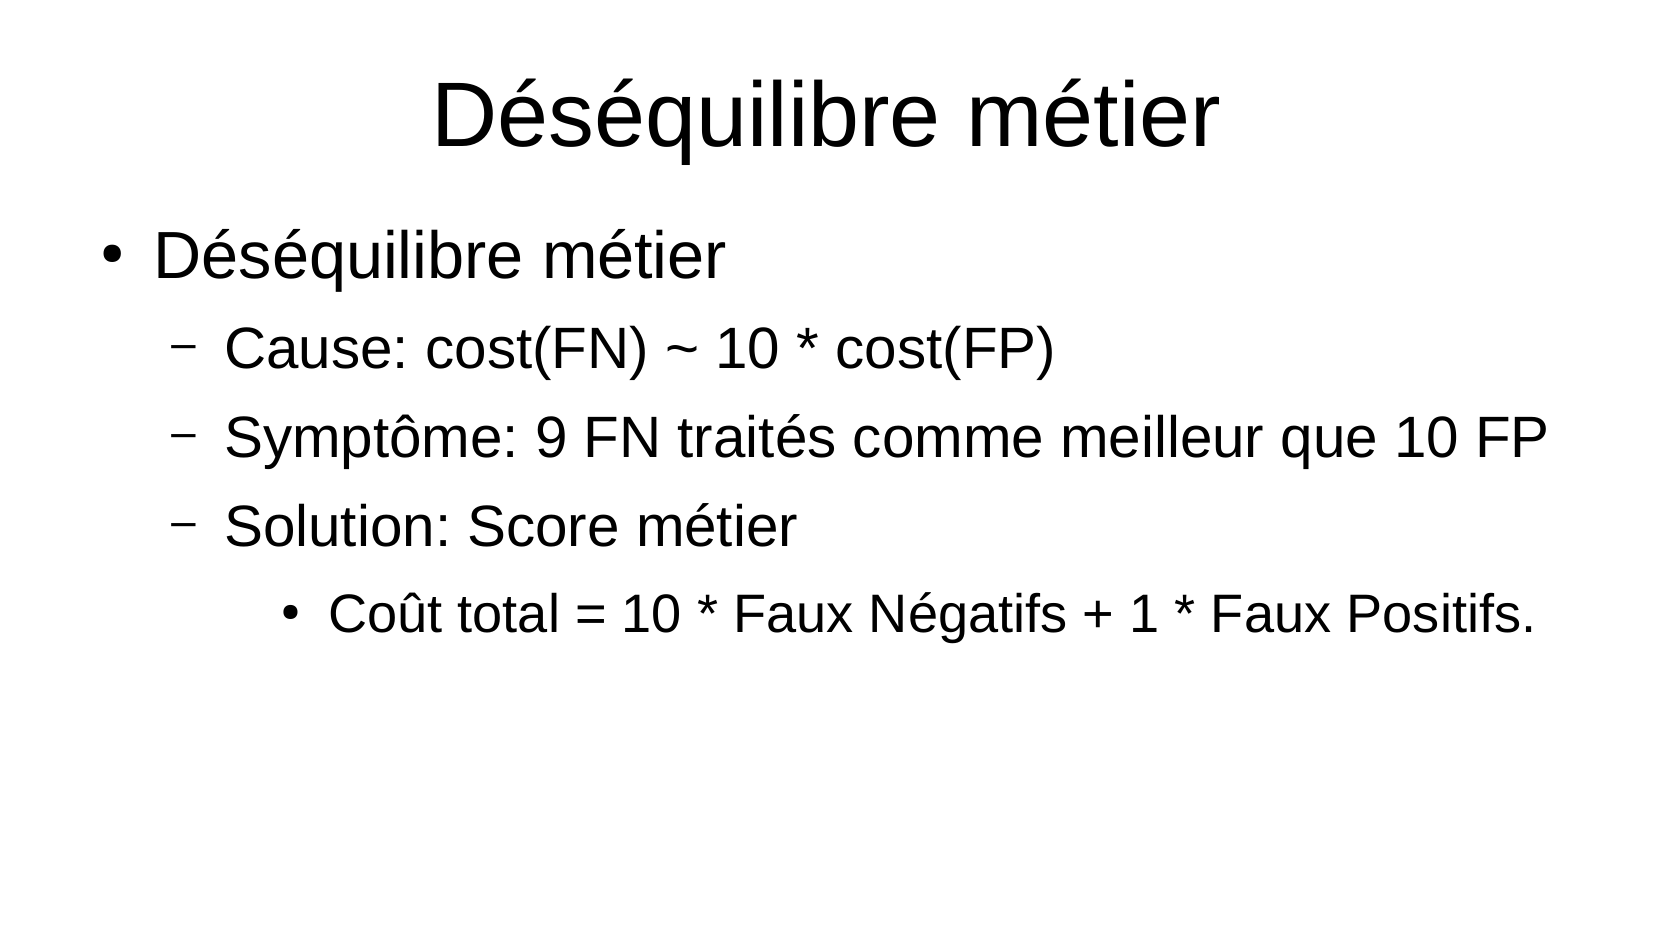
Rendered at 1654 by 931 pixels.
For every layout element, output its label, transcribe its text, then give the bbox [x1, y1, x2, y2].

list Déséquilibre métier Cause: cost(FN) ~ 10 * cost(FP) Symptôme: 9 FN traités comme meilleur que 10 FP Solution: Score métier Coût total = 10 * Faux Négatifs + 1 * Faux Positifs. [82, 217, 1571, 863]
title Déséquilibre métier [82, 37, 1571, 193]
